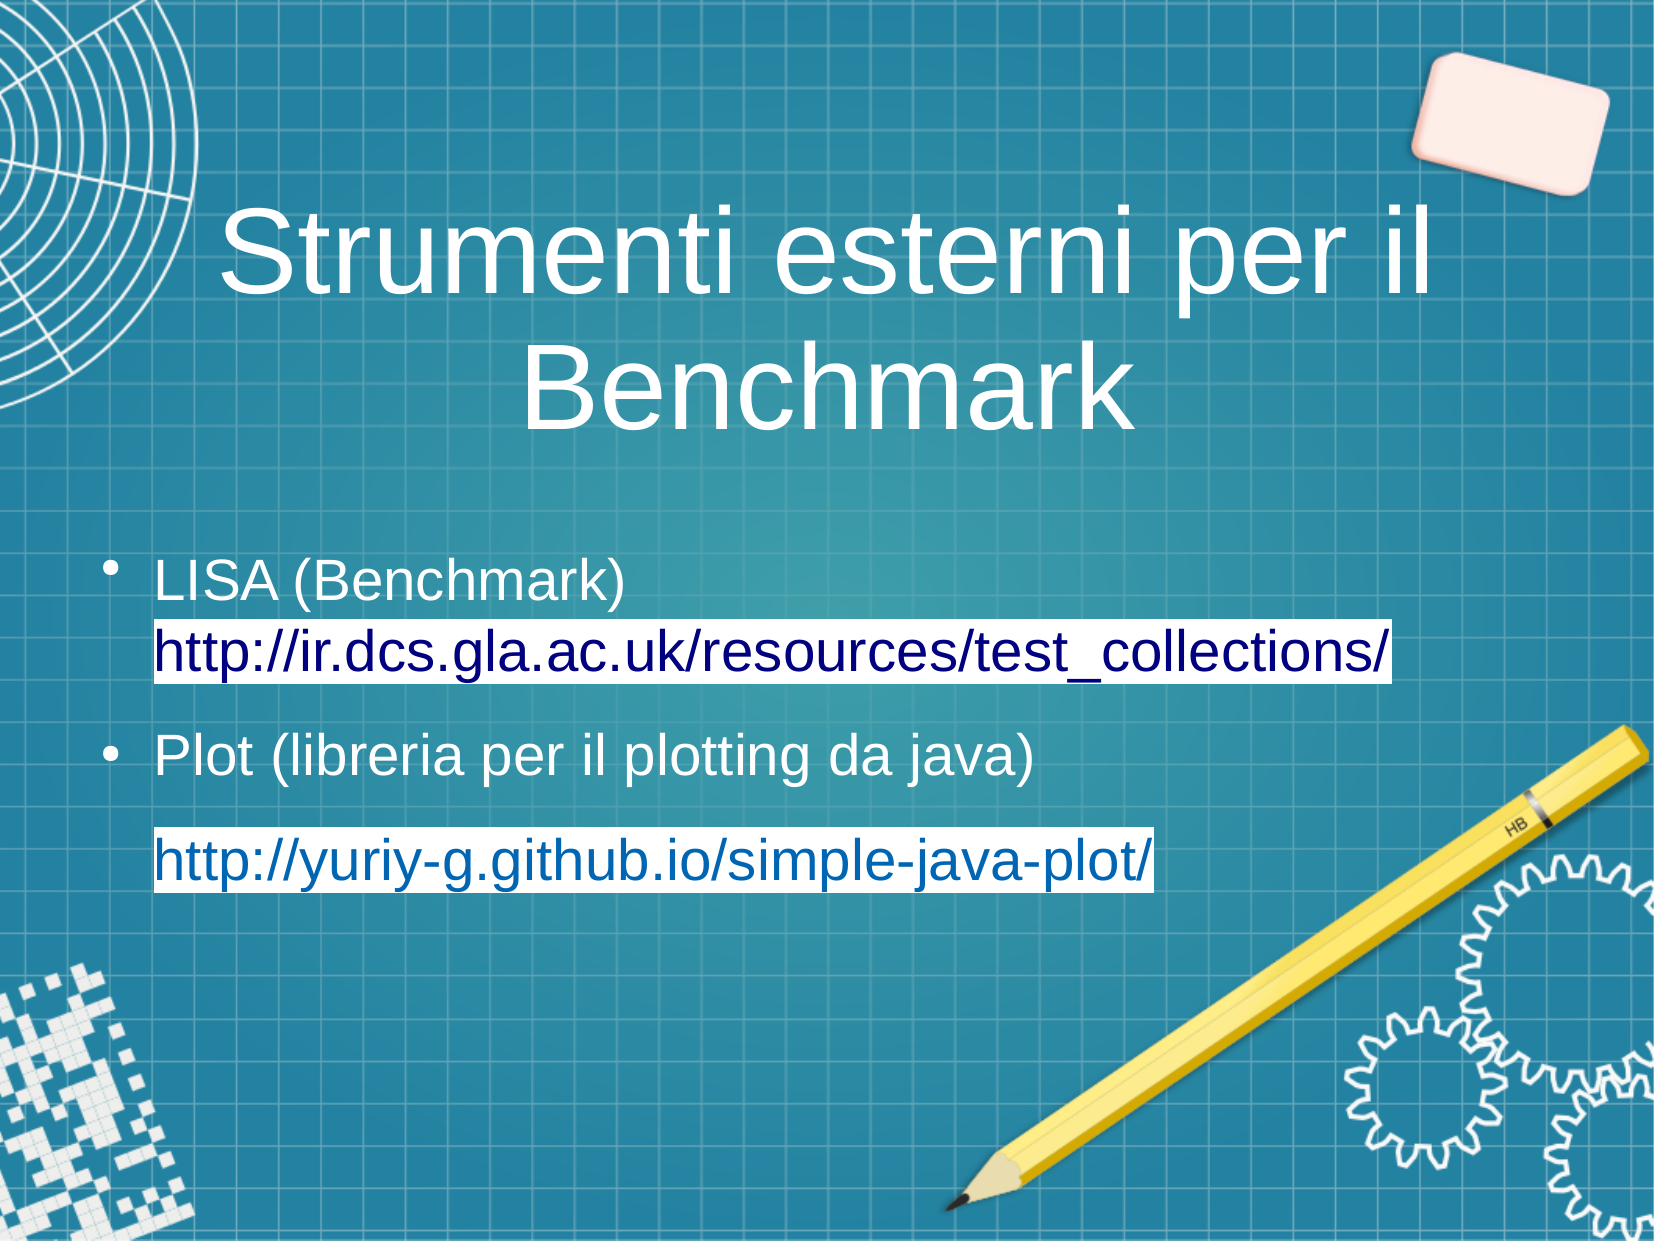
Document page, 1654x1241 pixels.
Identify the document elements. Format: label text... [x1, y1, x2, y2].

picture [0, 0, 1654, 1241]
list LISA (Benchmark) http://ir.dcs.gla.ac.uk/resources/test_collections/ Plot (libreria per il plotting da java) http://yuriy-g.github.io/simple-java-plot/ [82, 519, 1571, 1123]
title Strumenti esterni per il Benchmark [82, 177, 1571, 461]
